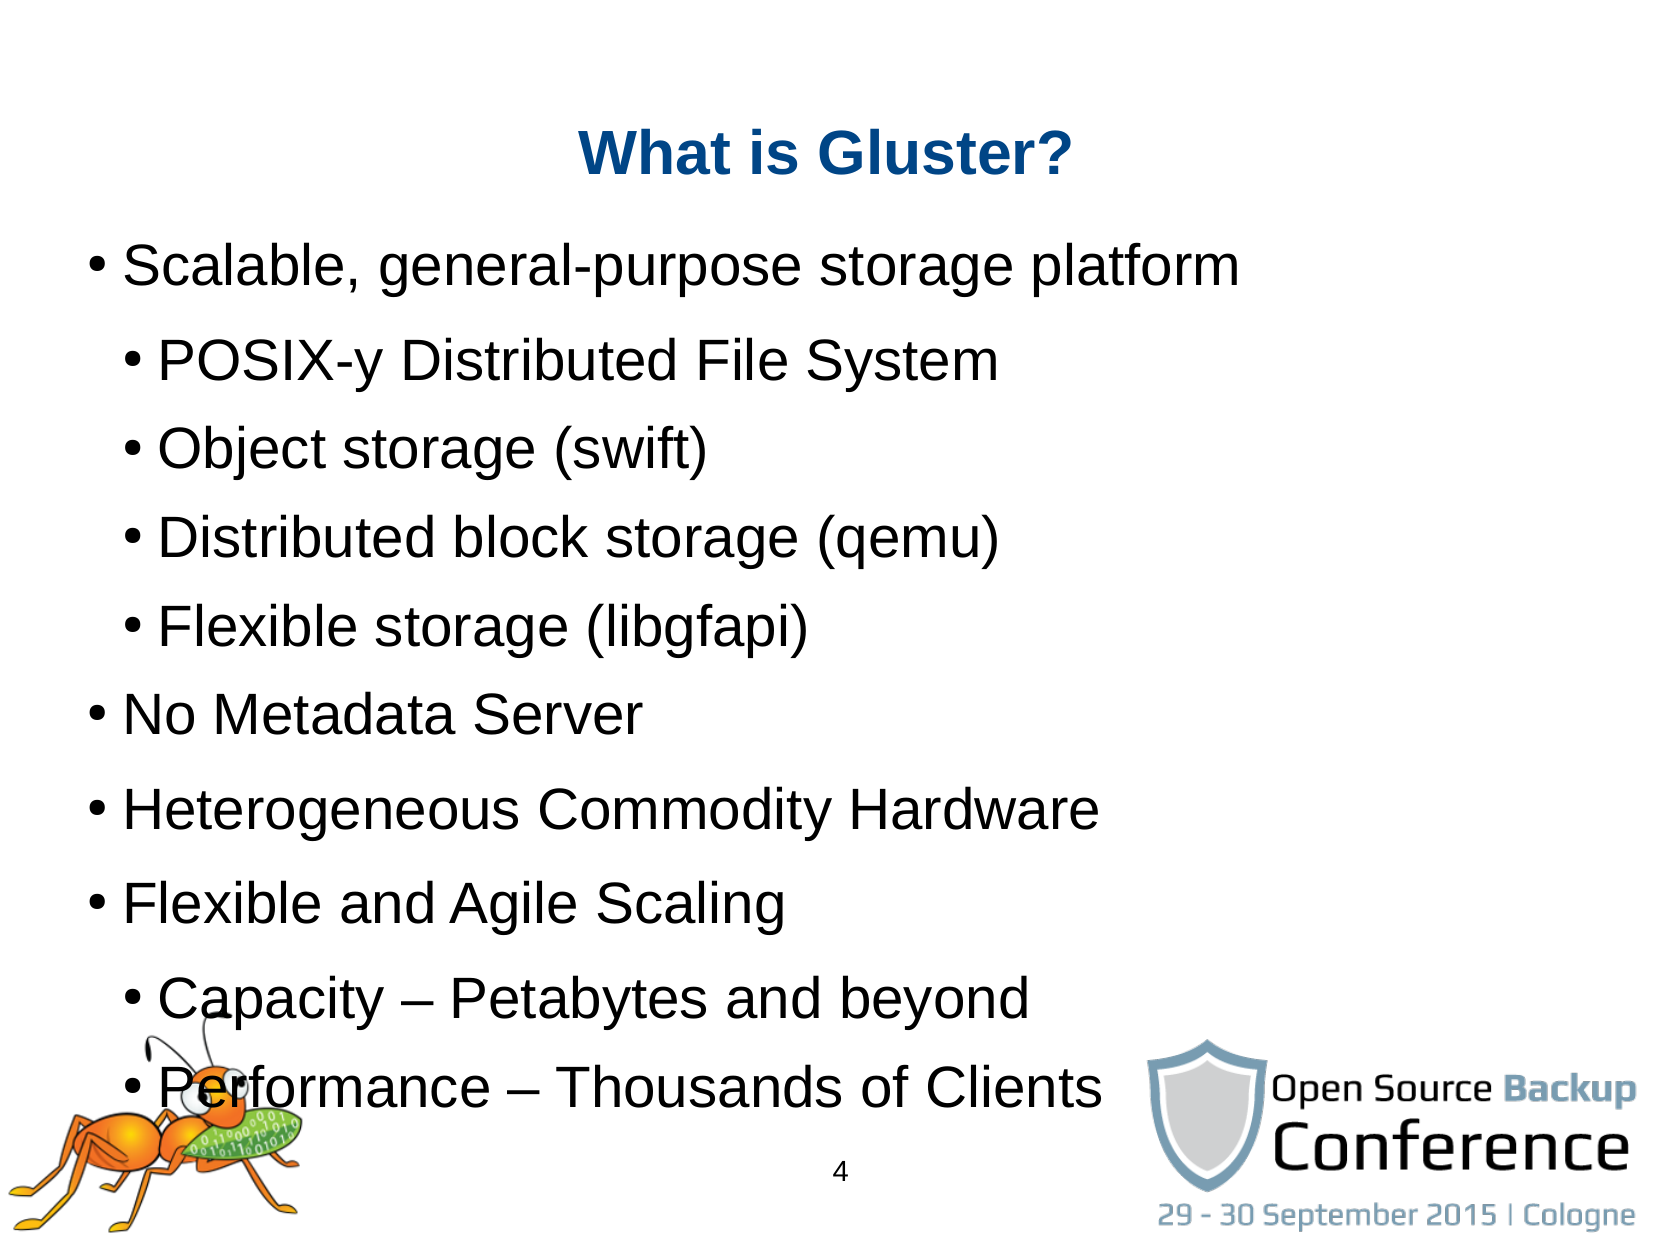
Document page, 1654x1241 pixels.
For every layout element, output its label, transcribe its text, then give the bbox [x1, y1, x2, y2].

list Scalable, general-purpose storage platform POSIX-y Distributed File System Object storage (swift) Distributed block storage (qemu) Flexible storage (libgfapi) No Metadata Server Heterogeneous Commodity Hardware Flexible and Agile Scaling Capacity – Petabytes and beyond Performance – Thousands of Clients [86, 232, 1576, 1120]
title What is Gluster? [82, 49, 1571, 257]
picture [5, 1009, 306, 1235]
picture [1132, 1033, 1654, 1241]
